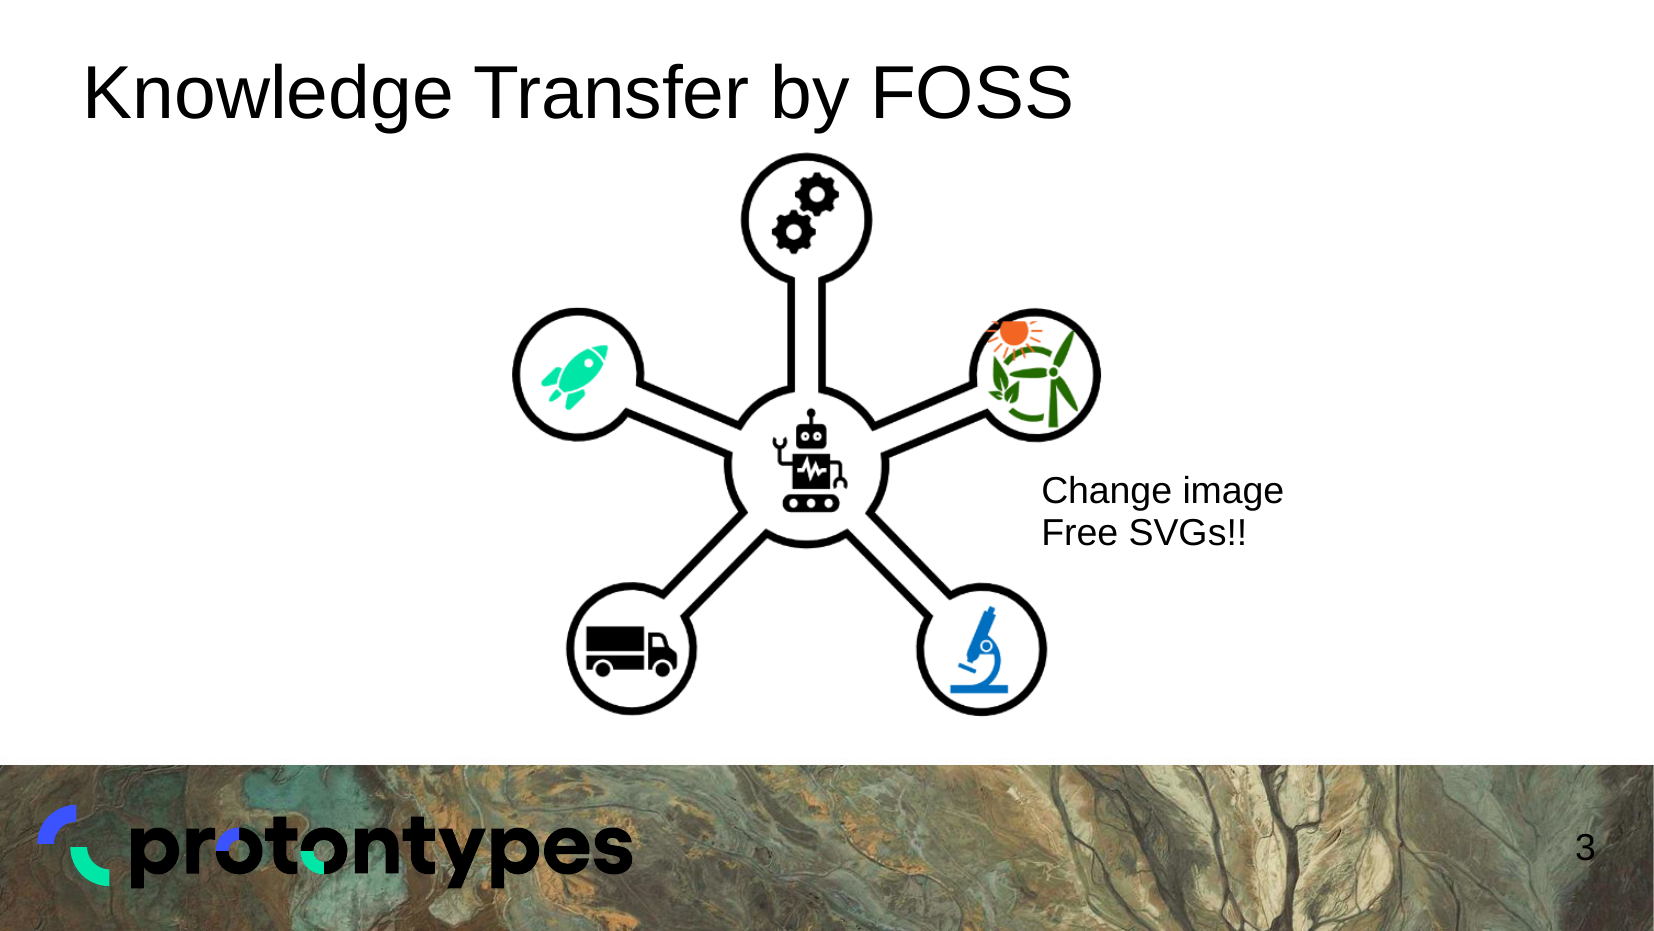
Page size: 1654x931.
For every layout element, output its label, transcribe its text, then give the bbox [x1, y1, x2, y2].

title Knowledge Transfer by FOSS [82, 37, 1571, 148]
picture [0, 0, 1654, 931]
text_box Change image Free SVGs!! [1026, 462, 1300, 562]
